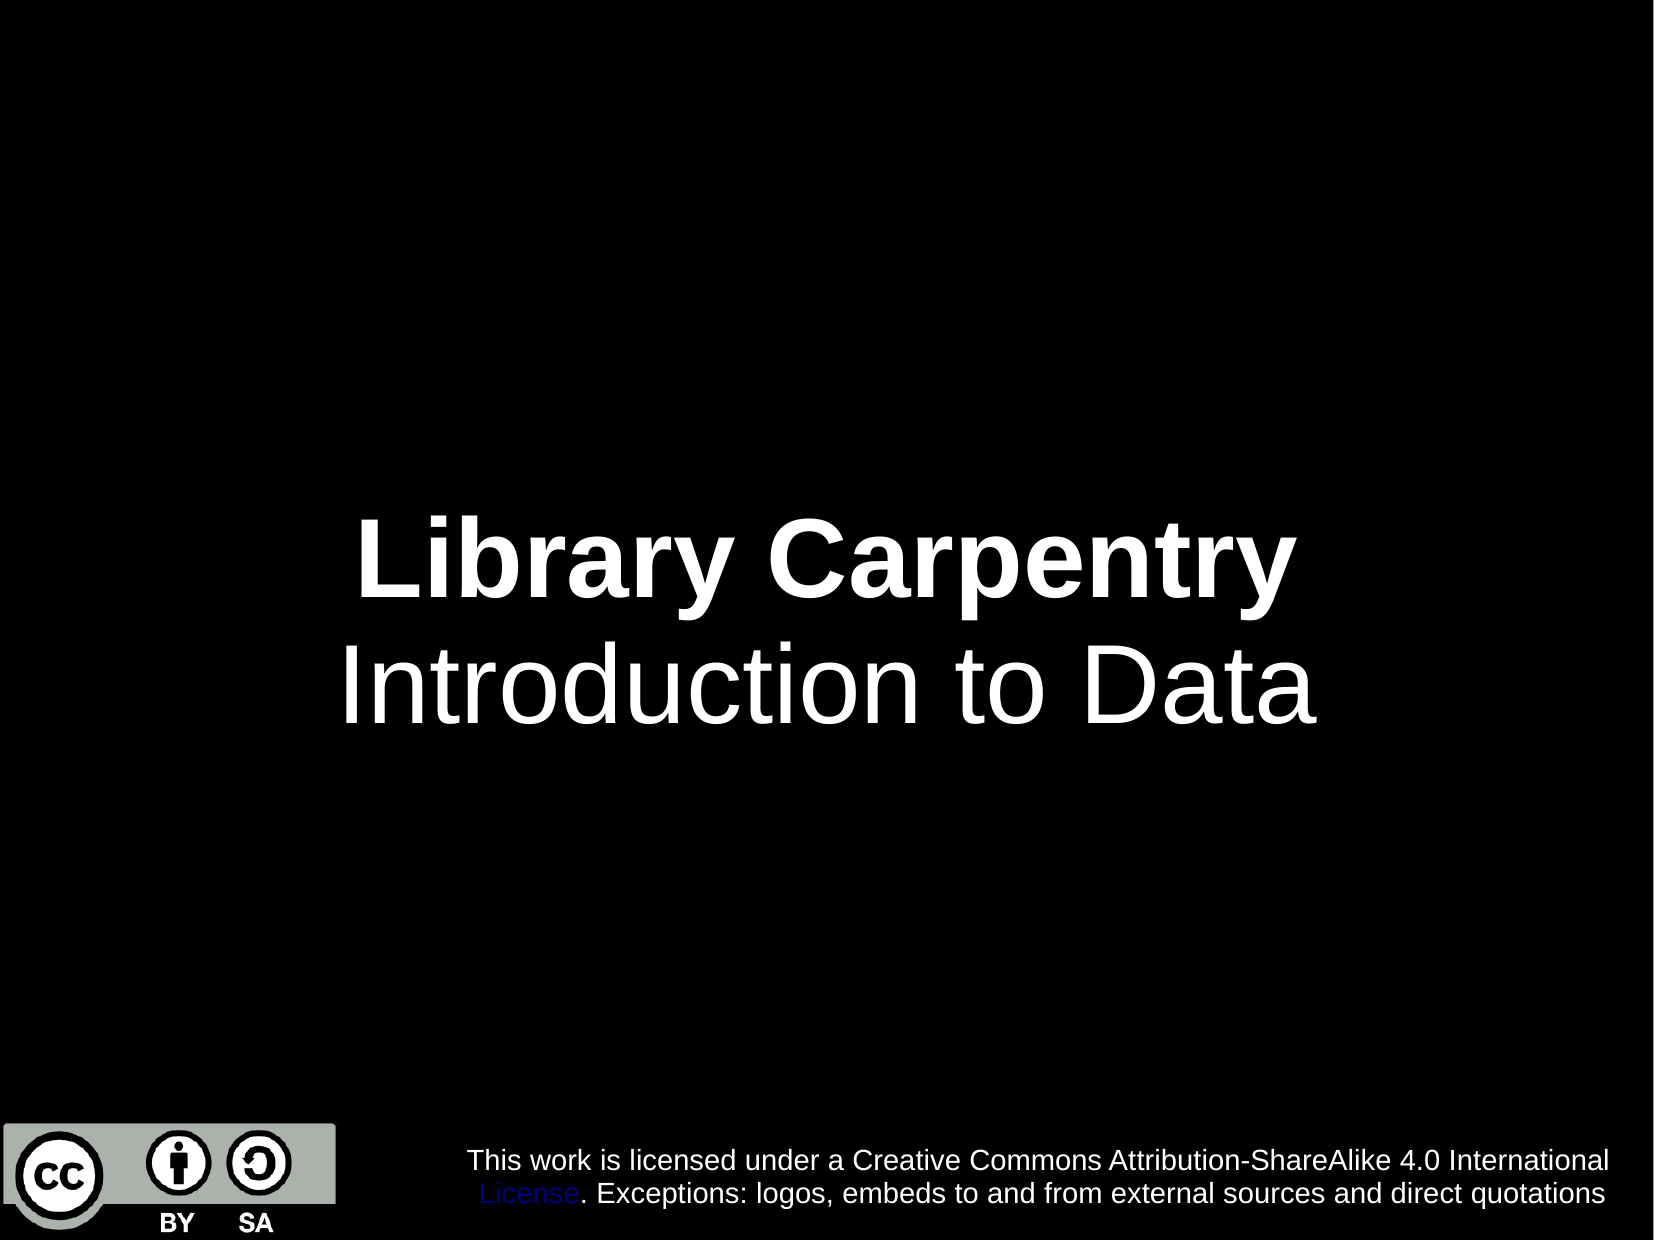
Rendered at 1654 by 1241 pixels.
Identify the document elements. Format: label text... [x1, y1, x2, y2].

text_box This work is licensed under a Creative Commons Attribution-ShareAlike 4.0 International License. Exceptions: logos, embeds to and from external sources and direct quotations [432, 1078, 1654, 1241]
picture [0, 1120, 338, 1239]
subtitle Library Carpentry Introduction to Data [82, 141, 1571, 1102]
